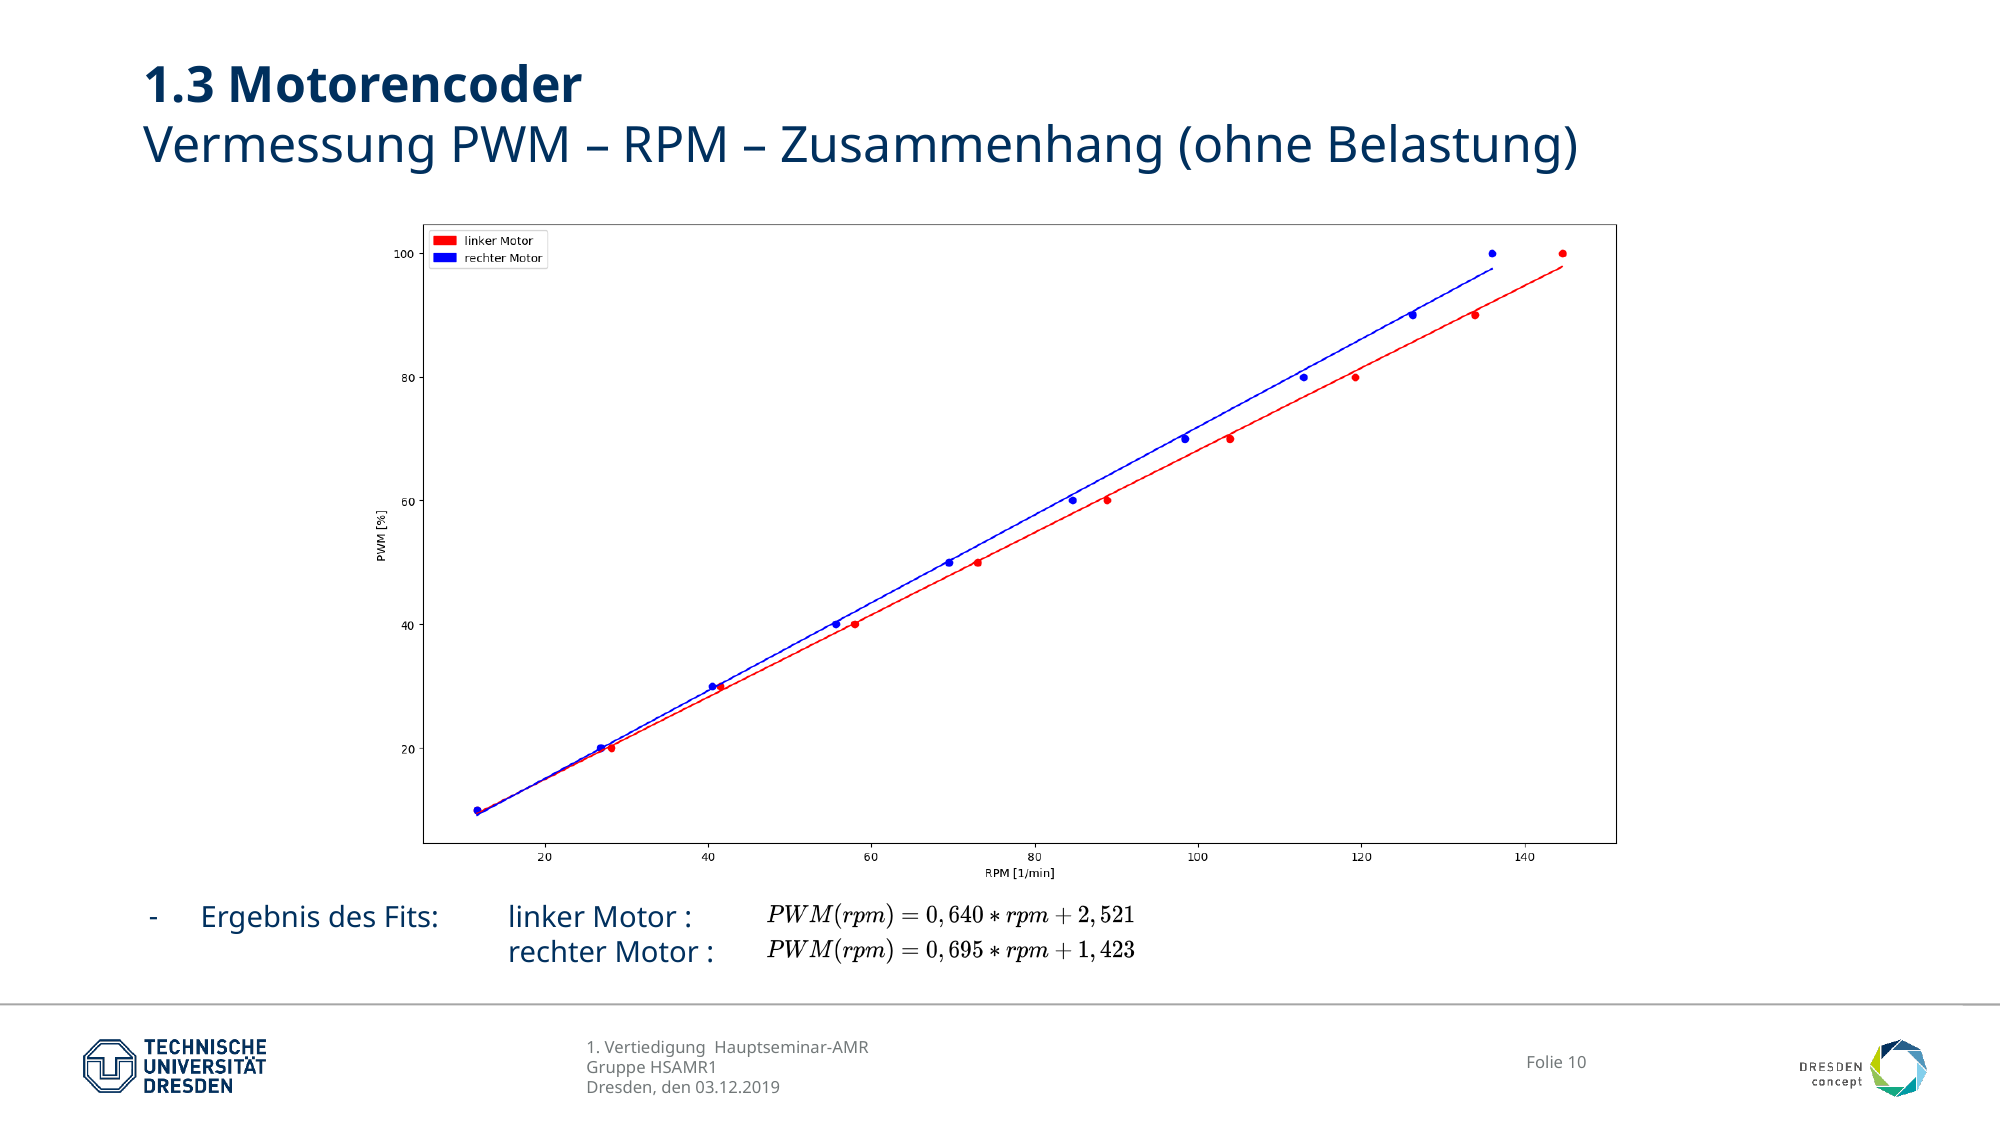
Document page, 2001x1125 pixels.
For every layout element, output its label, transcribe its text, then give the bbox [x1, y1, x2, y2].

picture [83, 1039, 266, 1093]
picture [762, 901, 1139, 931]
text_box Ergebnis des Fits: linker Motor : rechter Motor : [110, 883, 1890, 983]
picture [762, 936, 1139, 967]
title 1.3 Motorencoder Vermessung PWM – RPM – Zusammenhang (ohne Belastung) [143, 56, 1880, 169]
picture [230, 169, 1770, 883]
picture [1800, 1039, 1927, 1097]
